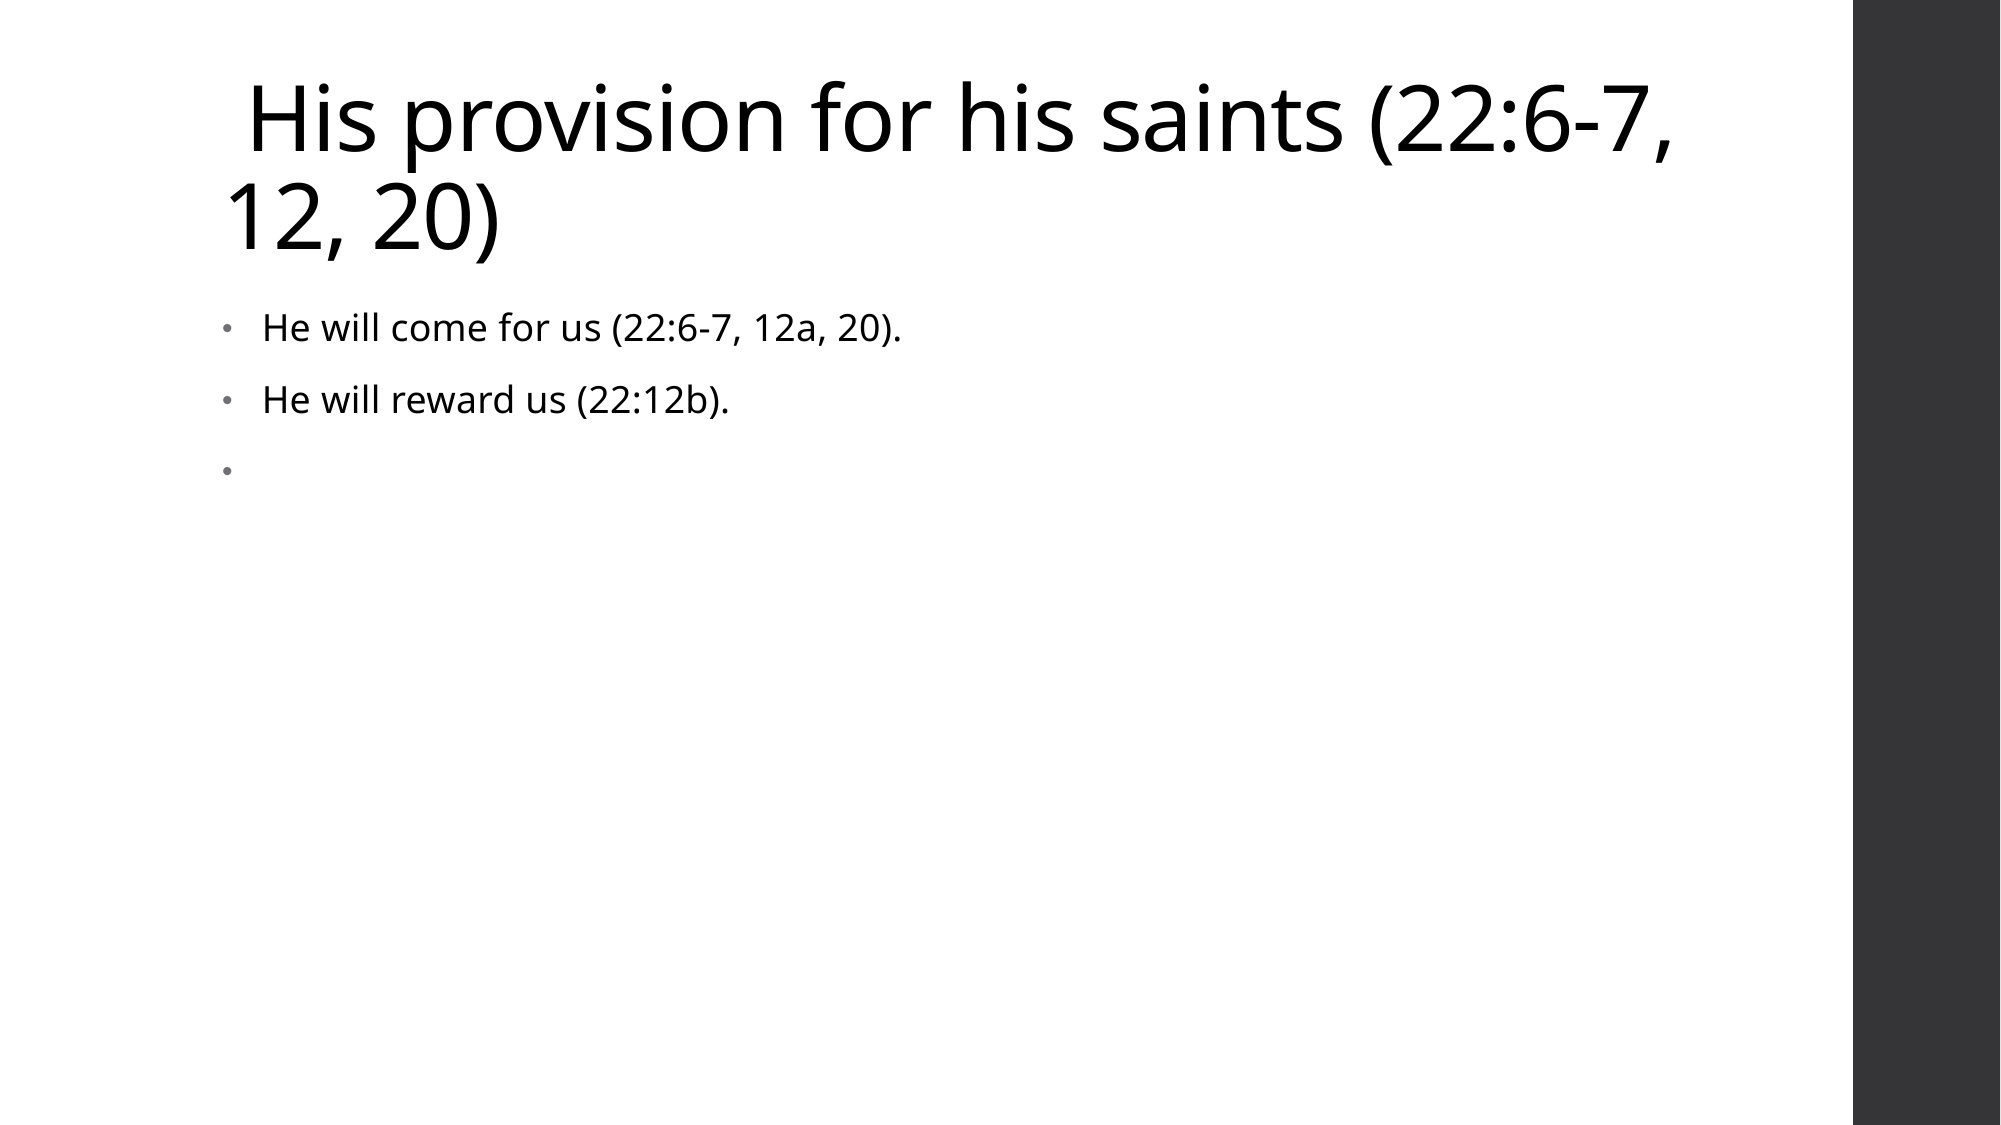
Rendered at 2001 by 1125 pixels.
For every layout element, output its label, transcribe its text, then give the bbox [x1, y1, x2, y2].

list He will come for us (22:6-7, 12a, 20). He will reward us (22:12b). [206, 299, 1617, 1014]
title His provision for his saints (22:6-7, 12, 20) [206, 60, 1797, 278]
